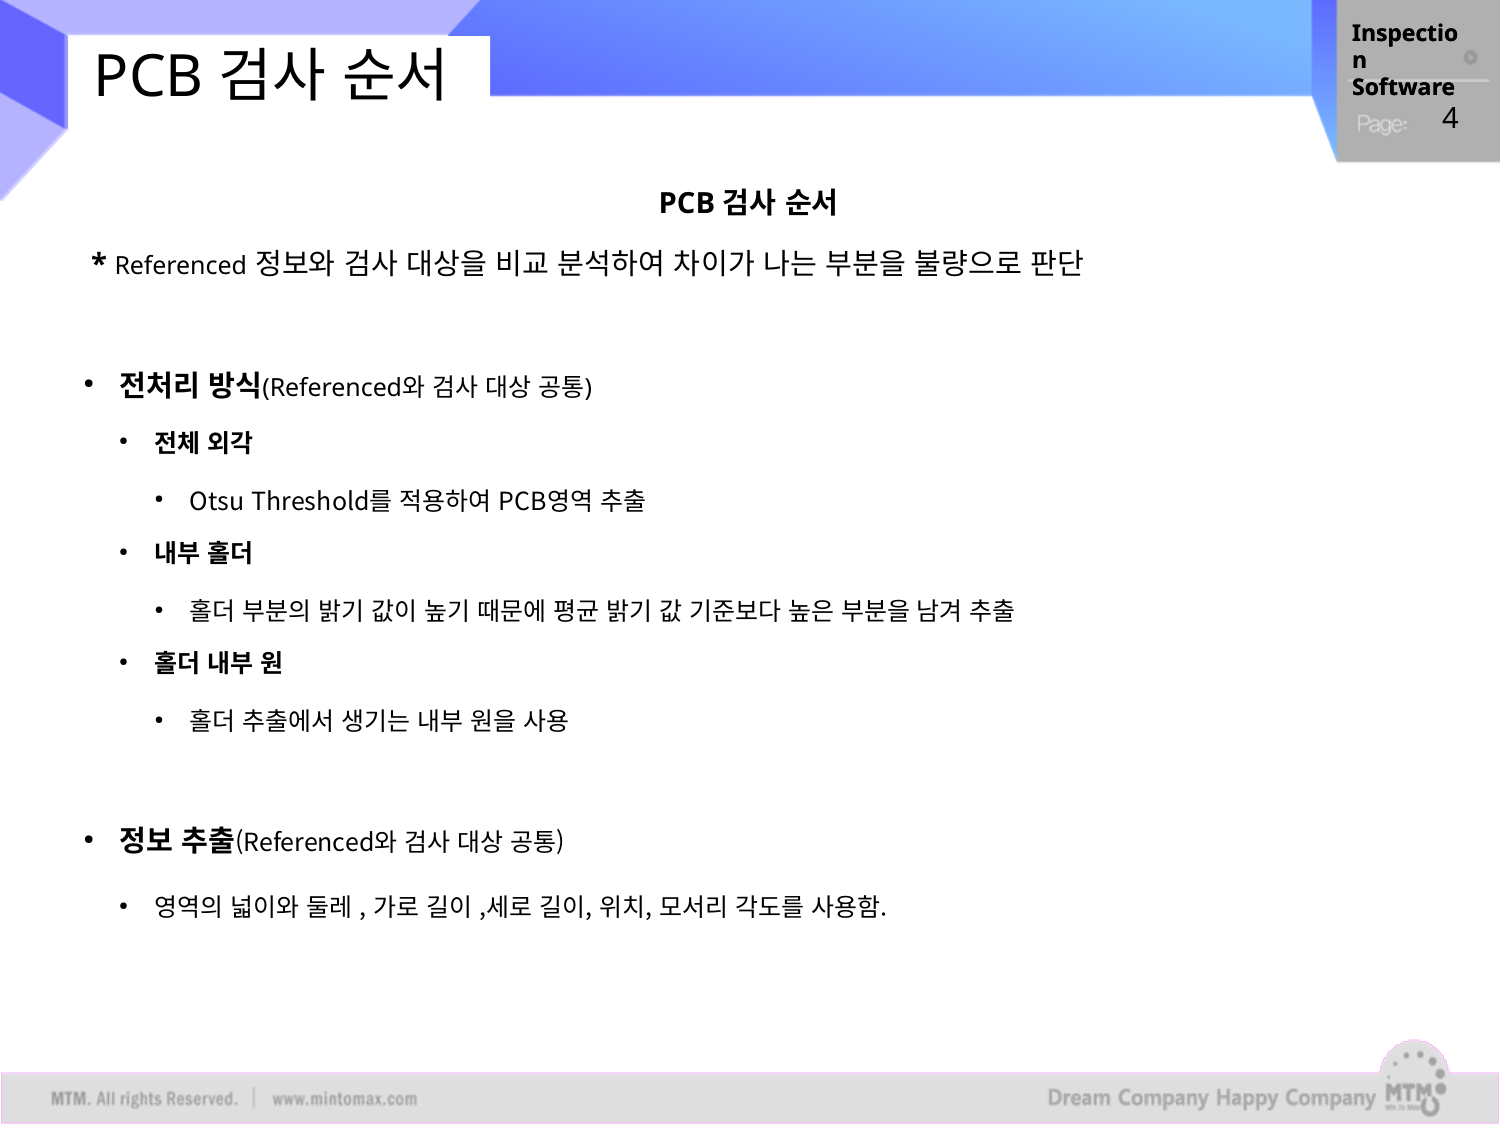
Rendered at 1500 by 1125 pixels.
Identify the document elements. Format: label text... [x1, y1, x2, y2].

picture [0, 0, 1500, 203]
list PCB 검사 순서 * Referenced 정보와 검사 대상을 비교 분석하여 차이가 나는 부분을 불량으로 판단 전처리 방식(Referenced와 검사 대상 공통) 전체 외각 Otsu Threshold를 적용하여 PCB영역 추출 내부 홀더 홀더 부분의 밝기 값이 높기 때문에 평균 밝기 값 기준보다 높은 부분을 남겨 추출 홀더 내부 원 홀더 추출에서 생기는 내부 원을 사용 정보 추출(Referenced와 검사 대상 공통) 영역의 넓이와 둘레 , 가로 길이 ,세로 길이, 위치, 모서리 각도를 사용함. [68, 171, 1429, 1047]
picture [0, 1034, 1500, 1125]
text_box PCB 검사 순서 [78, 36, 491, 110]
